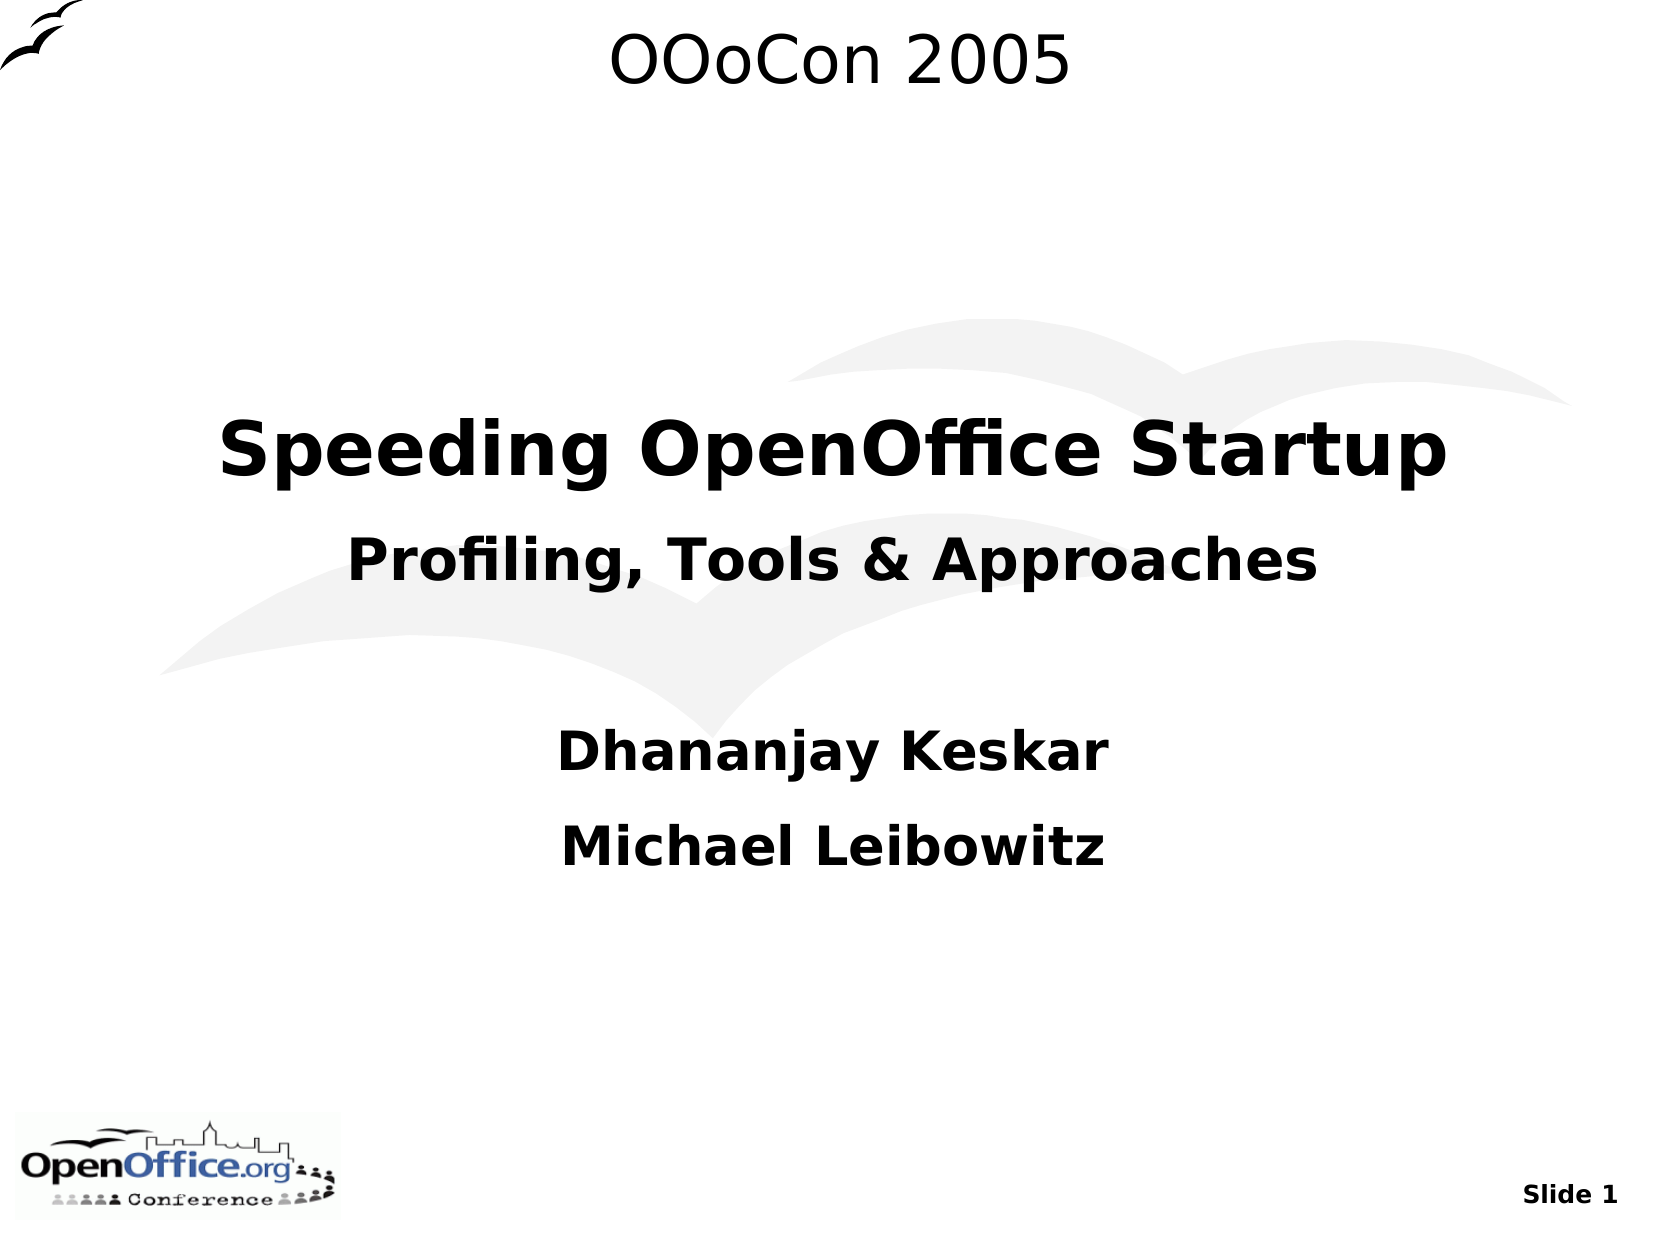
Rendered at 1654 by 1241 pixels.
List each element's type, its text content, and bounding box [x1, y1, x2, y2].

title OOoCon 2005 [0, 0, 1654, 121]
picture [15, 1112, 341, 1220]
subtitle Speeding OpenOffice Startup Profiling, Tools & Approaches Dhananjay Keskar Michael Leibowitz [102, 155, 1529, 1085]
